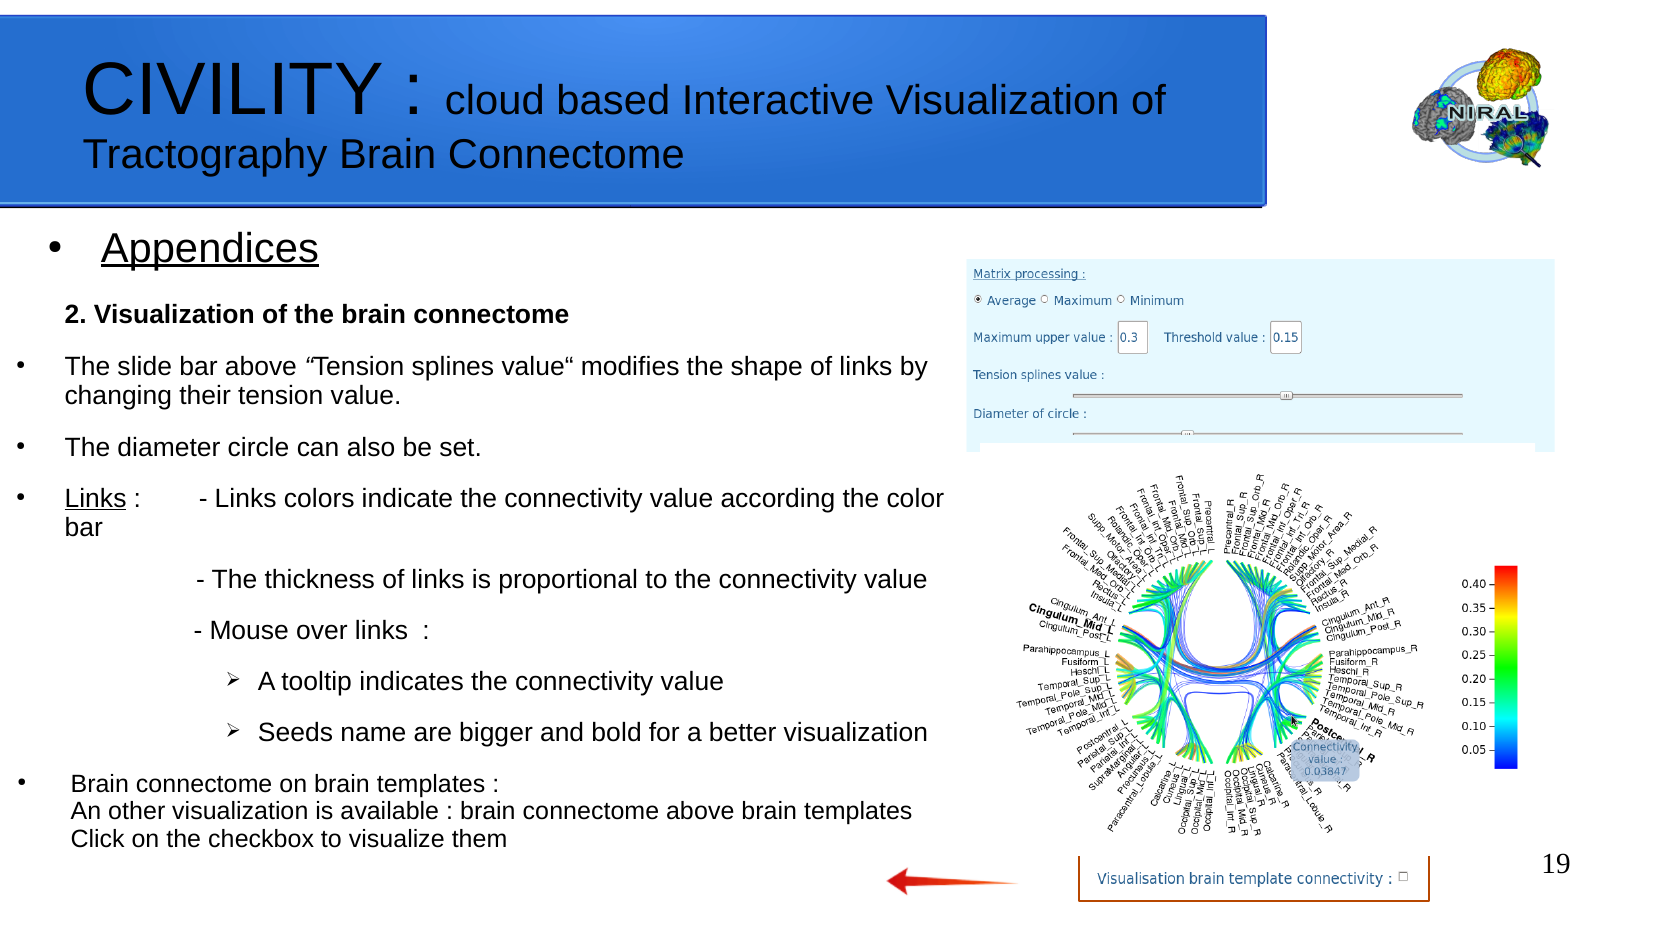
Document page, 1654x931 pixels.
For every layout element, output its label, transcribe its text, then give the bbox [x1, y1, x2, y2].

picture [960, 255, 1555, 901]
text_box 2. Visualization of the brain connectome The slide bar above “Tension splines value“ modifies the shape of links by changing their tension value. The diameter circle can also be set. Links : - Links colors indicate the connectivity value according the color bar - The thickness of links is proportional to the connectivity value - Mouse over links : A tooltip indicates the connectivity value Seeds name are bigger and bold for a better visualization [0, 300, 980, 751]
picture [0, 13, 1270, 212]
title CIVILITY : cloud based Interactive Visualization of Tractography Brain Connectome [82, 35, 1235, 189]
text_box Brain connectome on brain templates : An other visualization is available : brain connectome above brain templates Click on the checkbox to visualize them [0, 761, 1021, 931]
picture [1395, 21, 1576, 196]
list Appendices [30, 224, 788, 300]
